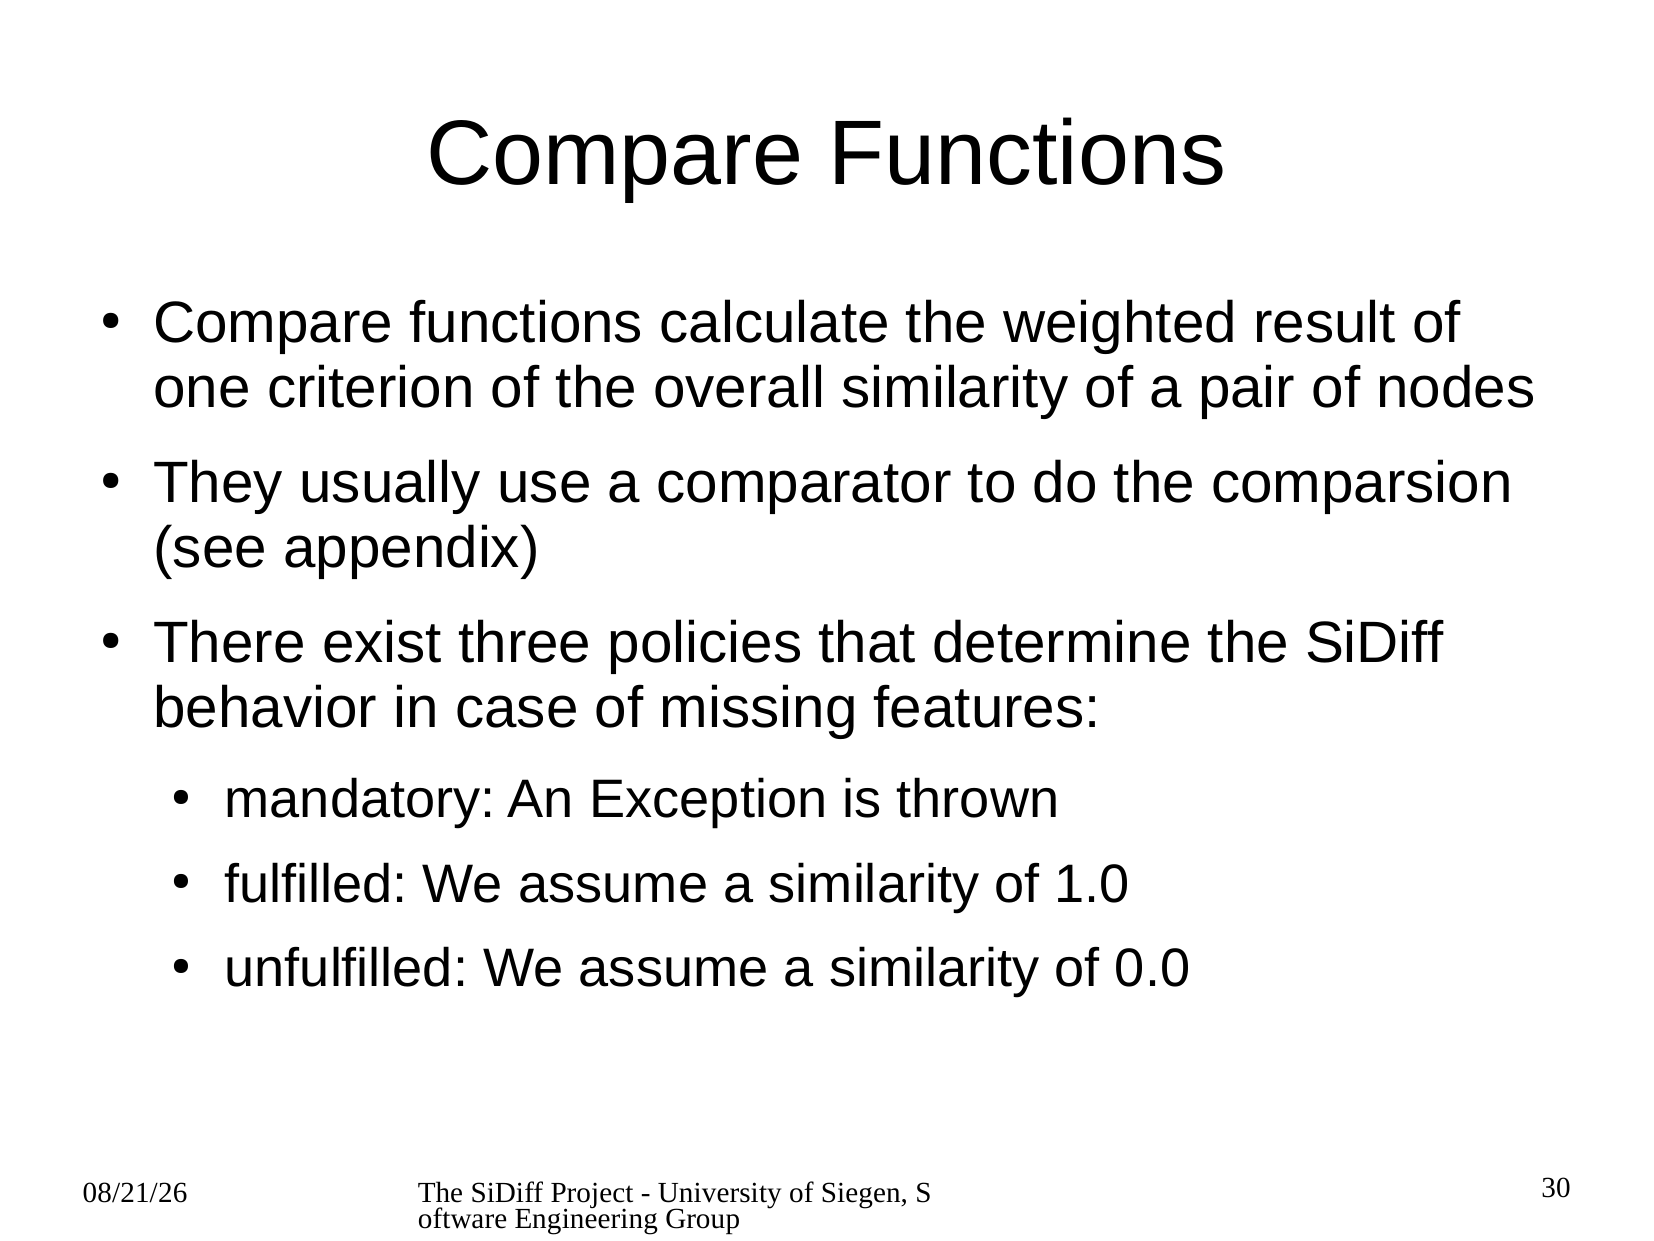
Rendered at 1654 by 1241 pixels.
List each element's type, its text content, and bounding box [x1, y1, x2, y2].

title Compare Functions [82, 49, 1571, 257]
list Compare functions calculate the weighted result of one criterion of the overall similarity of a pair of nodes They usually use a comparator to do the comparsion (see appendix) There exist three policies that determine the SiDiff behavior in case of missing features: mandatory: An Exception is thrown fulfilled: We assume a similarity of 1.0 unfulfilled: We assume a similarity of 0.0 [82, 290, 1571, 1109]
